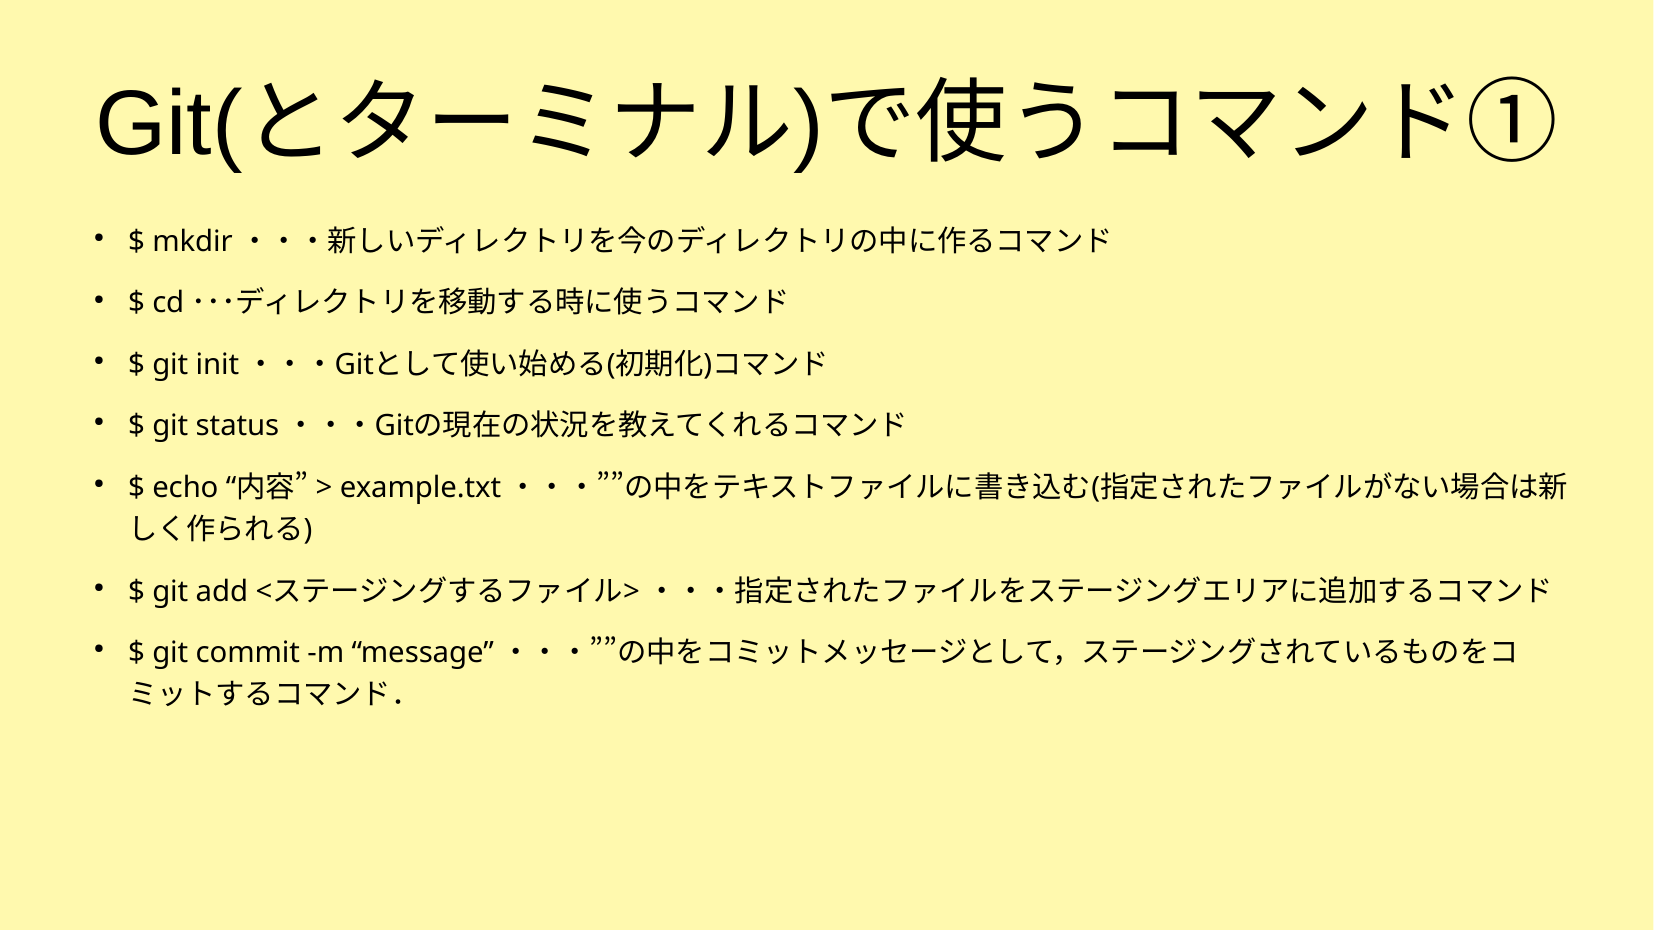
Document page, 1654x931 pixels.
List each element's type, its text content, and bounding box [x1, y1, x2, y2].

title Git(とターミナル)で使うコマンド① [82, 37, 1571, 193]
list $ mkdir ・・・新しいディレクトリを今のディレクトリの中に作るコマンド $ cd ･･･ディレクトリを移動する時に使うコマンド $ git init ・・・Gitとして使い始める(初期化)コマンド $ git status ・・・Gitの現在の状況を教えてくれるコマンド $ echo “内容” > example.txt ・・・””の中をテキストファイルに書き込む(指定されたファイルがない場合は新しく作られる) $ git add <ステージングするファイル> ・・・指定されたファイルをステージングエリアに追加するコマンド $ git commit -m “message” ・・・””の中をコミットメッセージとして，ステージングされているものをコミットするコマンド． [82, 217, 1571, 758]
